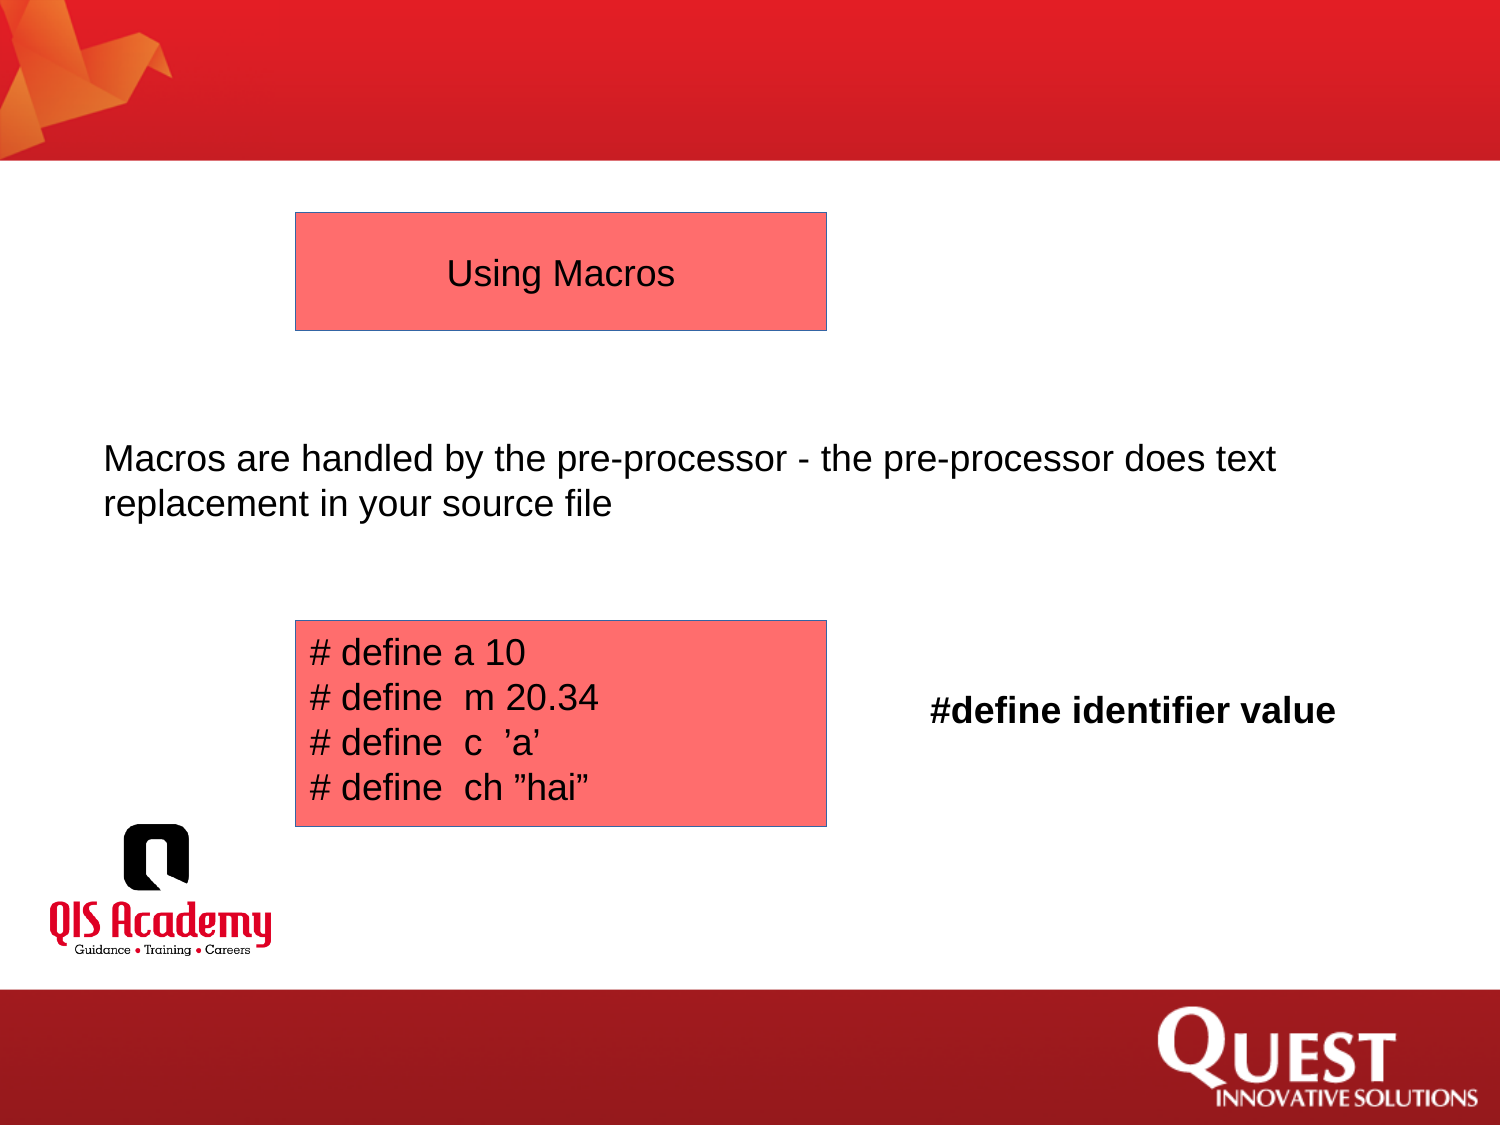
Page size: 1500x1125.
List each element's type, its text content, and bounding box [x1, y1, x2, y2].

text_box Using Macros [295, 212, 827, 331]
text_box # define a 10 # define m 20.34 # define c ’a’ # define ch ”hai” [295, 620, 827, 827]
text_box Macros are handled by the pre-processor - the pre-processor does text replacement in your source file [88, 426, 1359, 532]
text_box #define identifier value [915, 679, 1379, 739]
